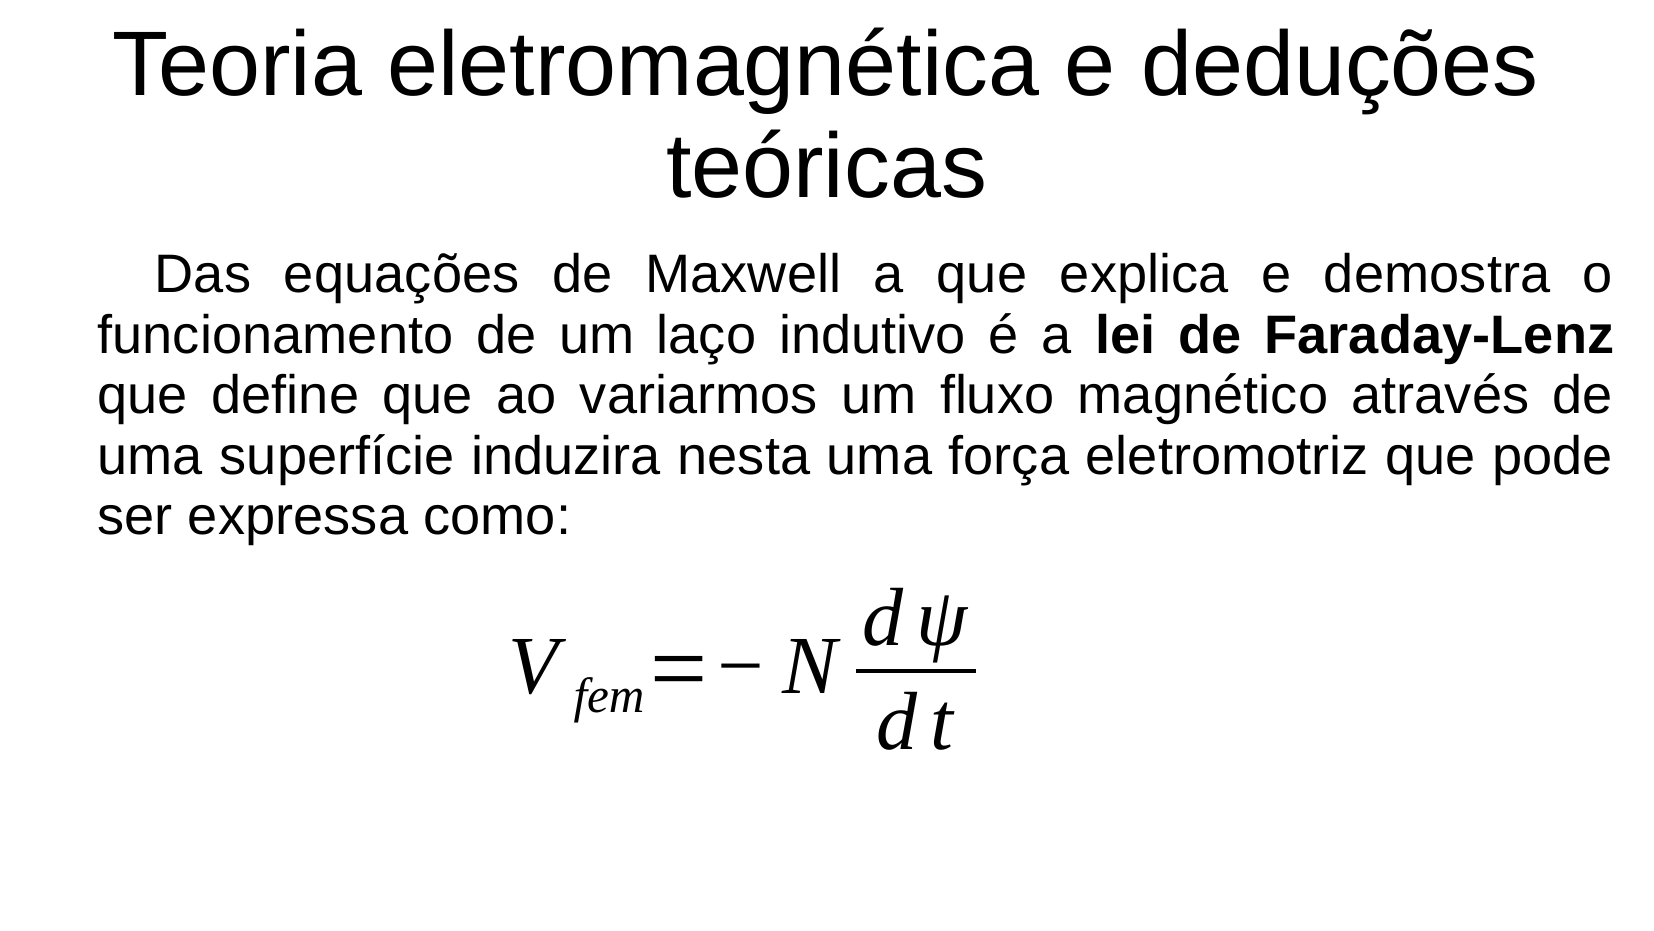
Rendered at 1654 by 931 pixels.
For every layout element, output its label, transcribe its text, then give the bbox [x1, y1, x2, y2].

text_box Das equações de Maxwell a que explica e demostra o funcionamento de um laço indutivo é a lei de Faraday-Lenz que define que ao variarmos um fluxo magnético através de uma superfície induzira nesta uma força eletromotriz que pode ser expressa como: [82, 236, 1630, 616]
title Teoria eletromagnética e deduções teóricas [82, 12, 1571, 218]
chart [508, 572, 981, 768]
